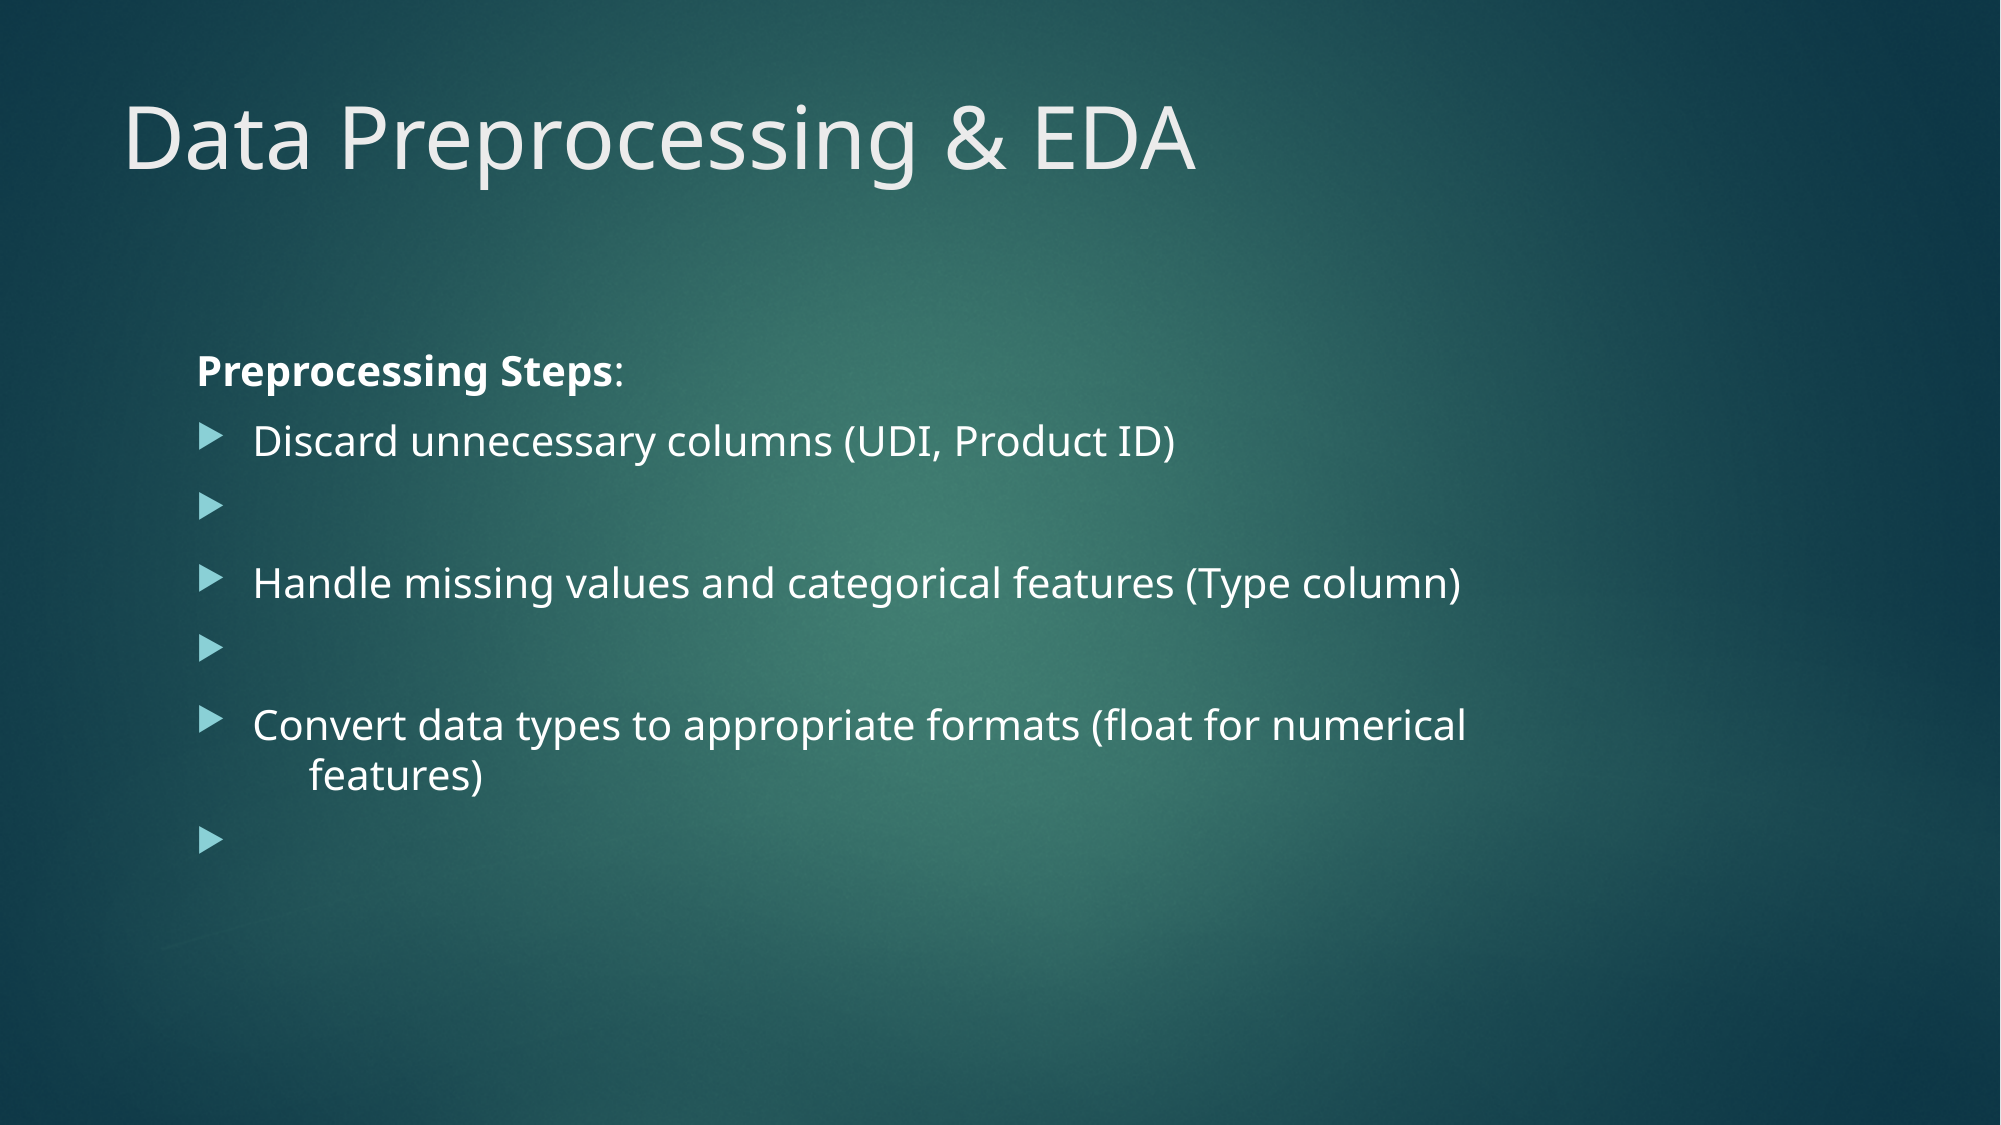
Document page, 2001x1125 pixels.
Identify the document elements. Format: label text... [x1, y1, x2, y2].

list Preprocessing Steps: Discard unnecessary columns (UDI, Product ID) Handle missing values and categorical features (Type column) Convert data types to appropriate formats (float for numerical features) [181, 336, 1649, 1026]
title Data Preprocessing & EDA [106, 74, 1649, 305]
